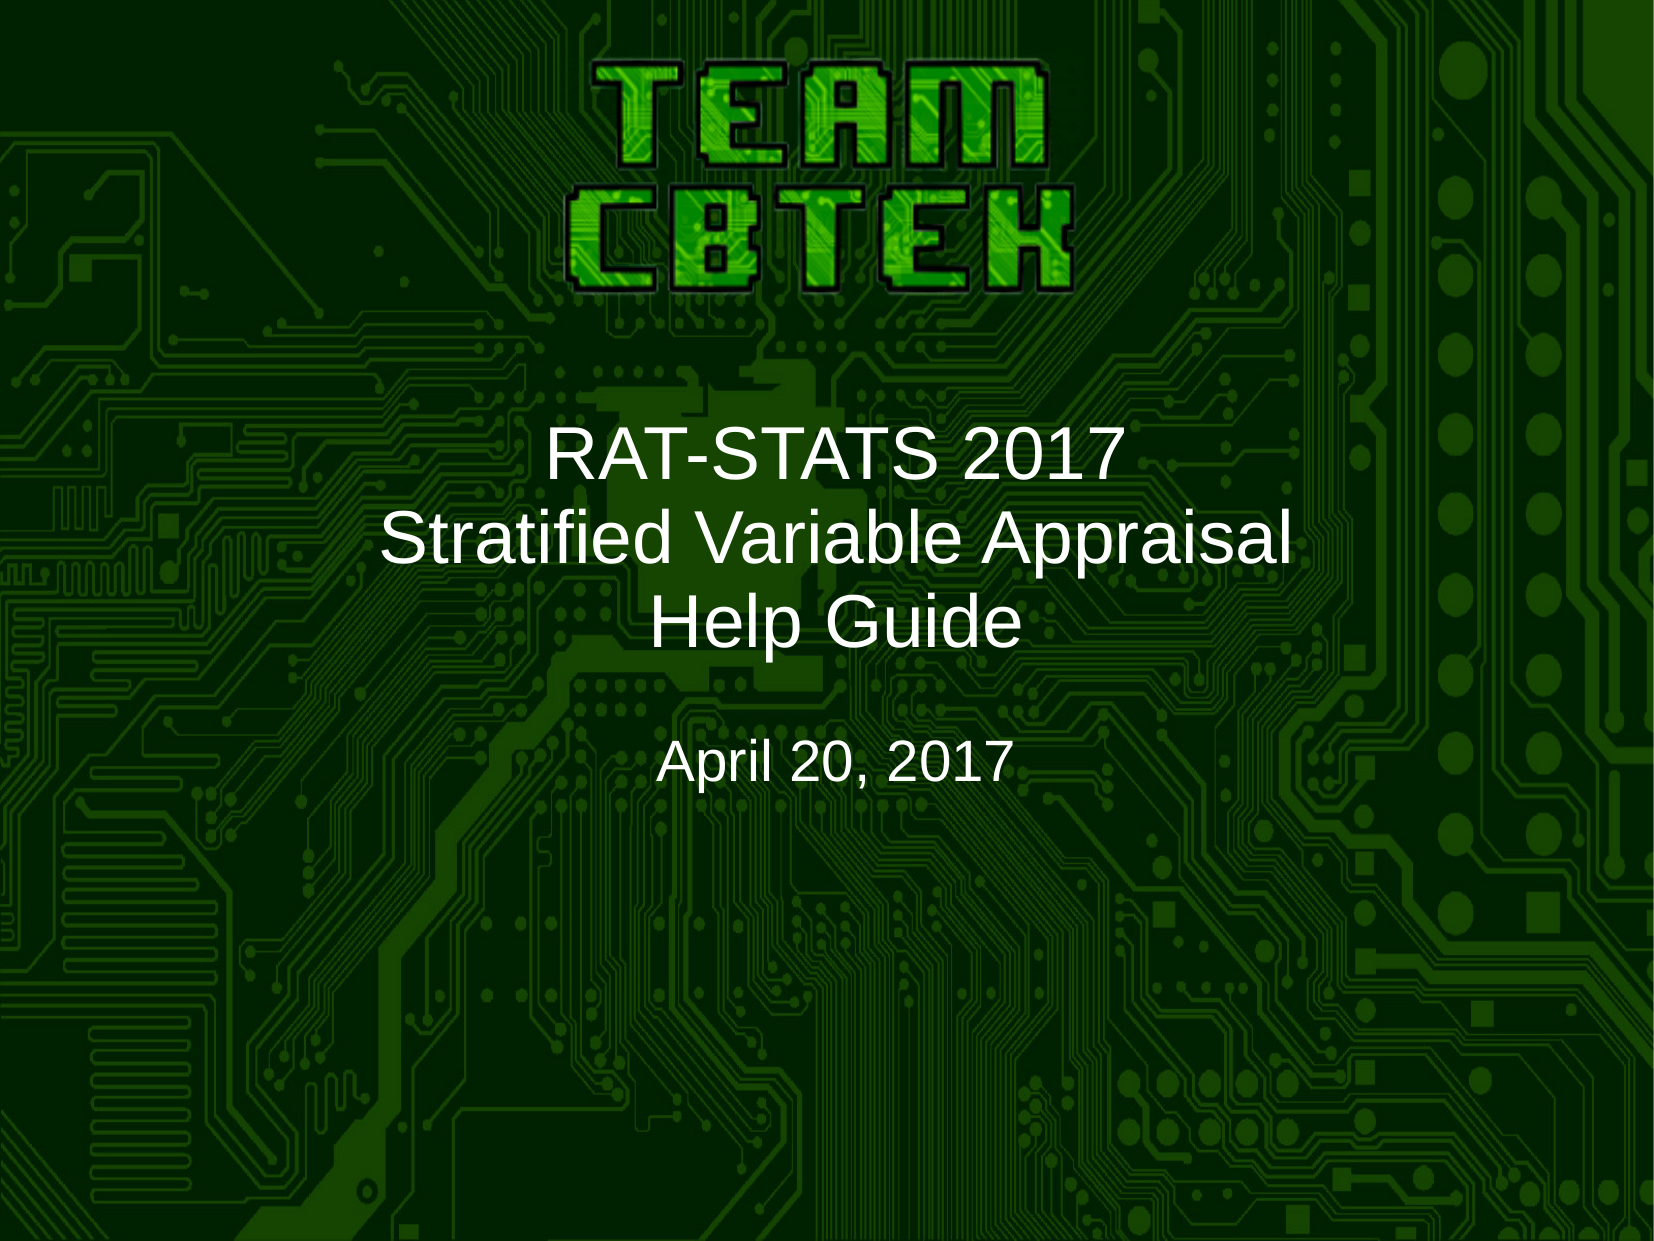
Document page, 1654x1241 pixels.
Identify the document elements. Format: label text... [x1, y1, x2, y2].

picture [0, 0, 1654, 1241]
title RAT-STATS 2017 Stratified Variable Appraisal Help Guide April 20, 2017 [92, 411, 1581, 794]
